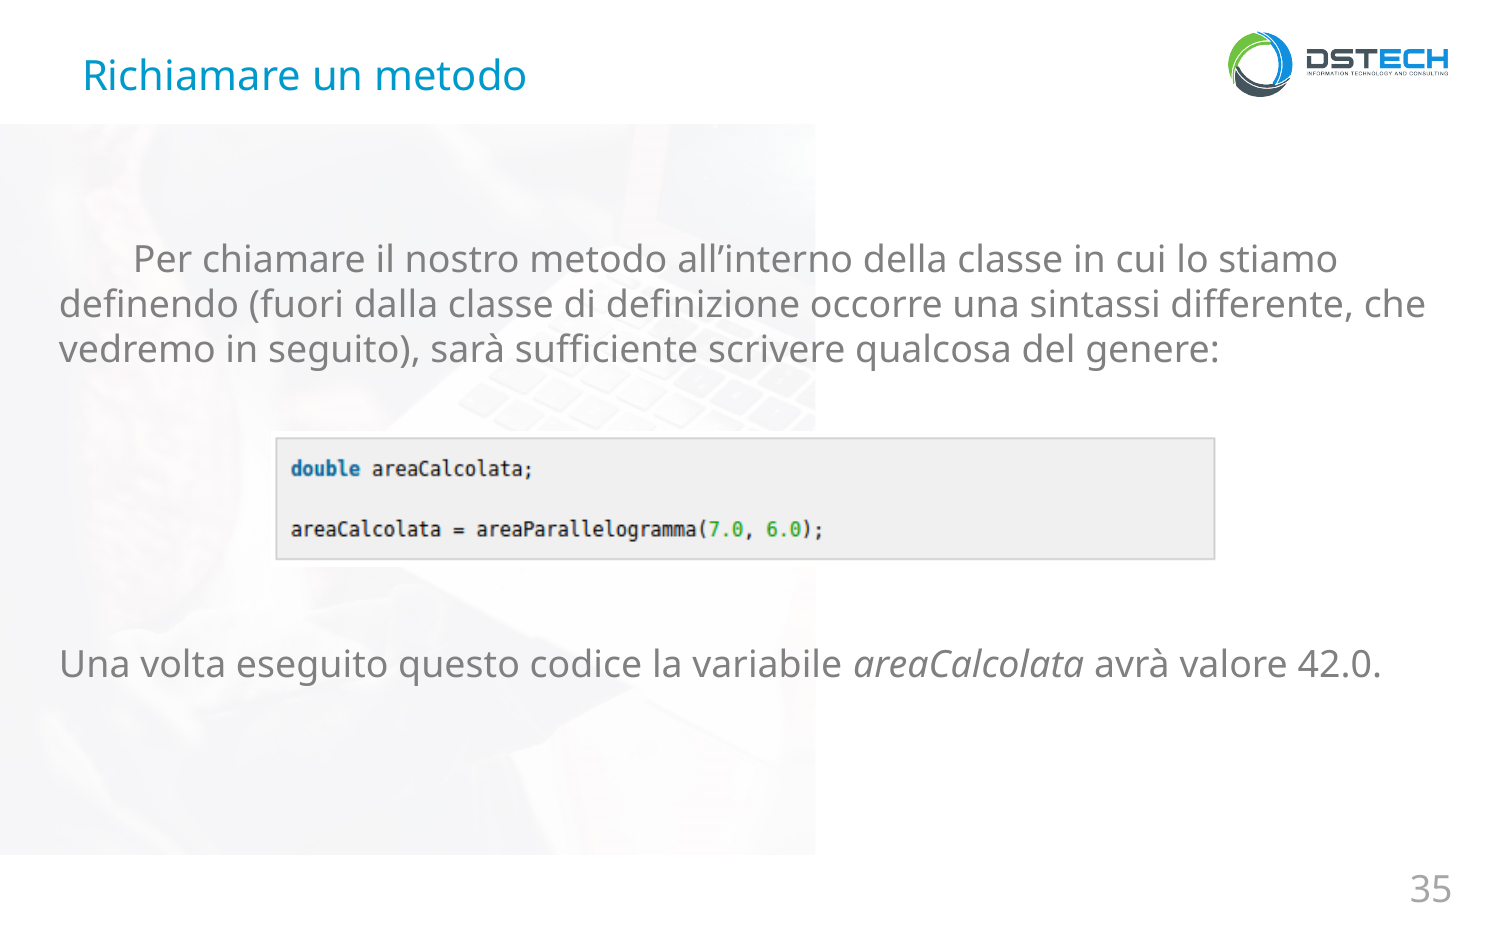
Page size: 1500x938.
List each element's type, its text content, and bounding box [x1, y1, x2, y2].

picture [0, 124, 815, 855]
text_box [815, 124, 1500, 855]
text_box Richiamare un metodo [67, 41, 1229, 107]
text_box Per chiamare il nostro metodo all’interno della classe in cui lo stiamo definendo (fuori dalla classe di definizione occorre una sintassi differente, che vedremo in seguito), sarà sufficiente scrivere qualcosa del genere: Una volta eseguito questo codice la variabile areaCalcolata avrà valore 42.0. [59, 145, 1465, 871]
text_box 35 [1358, 871, 1460, 910]
picture [271, 431, 1222, 567]
picture [1228, 31, 1448, 97]
